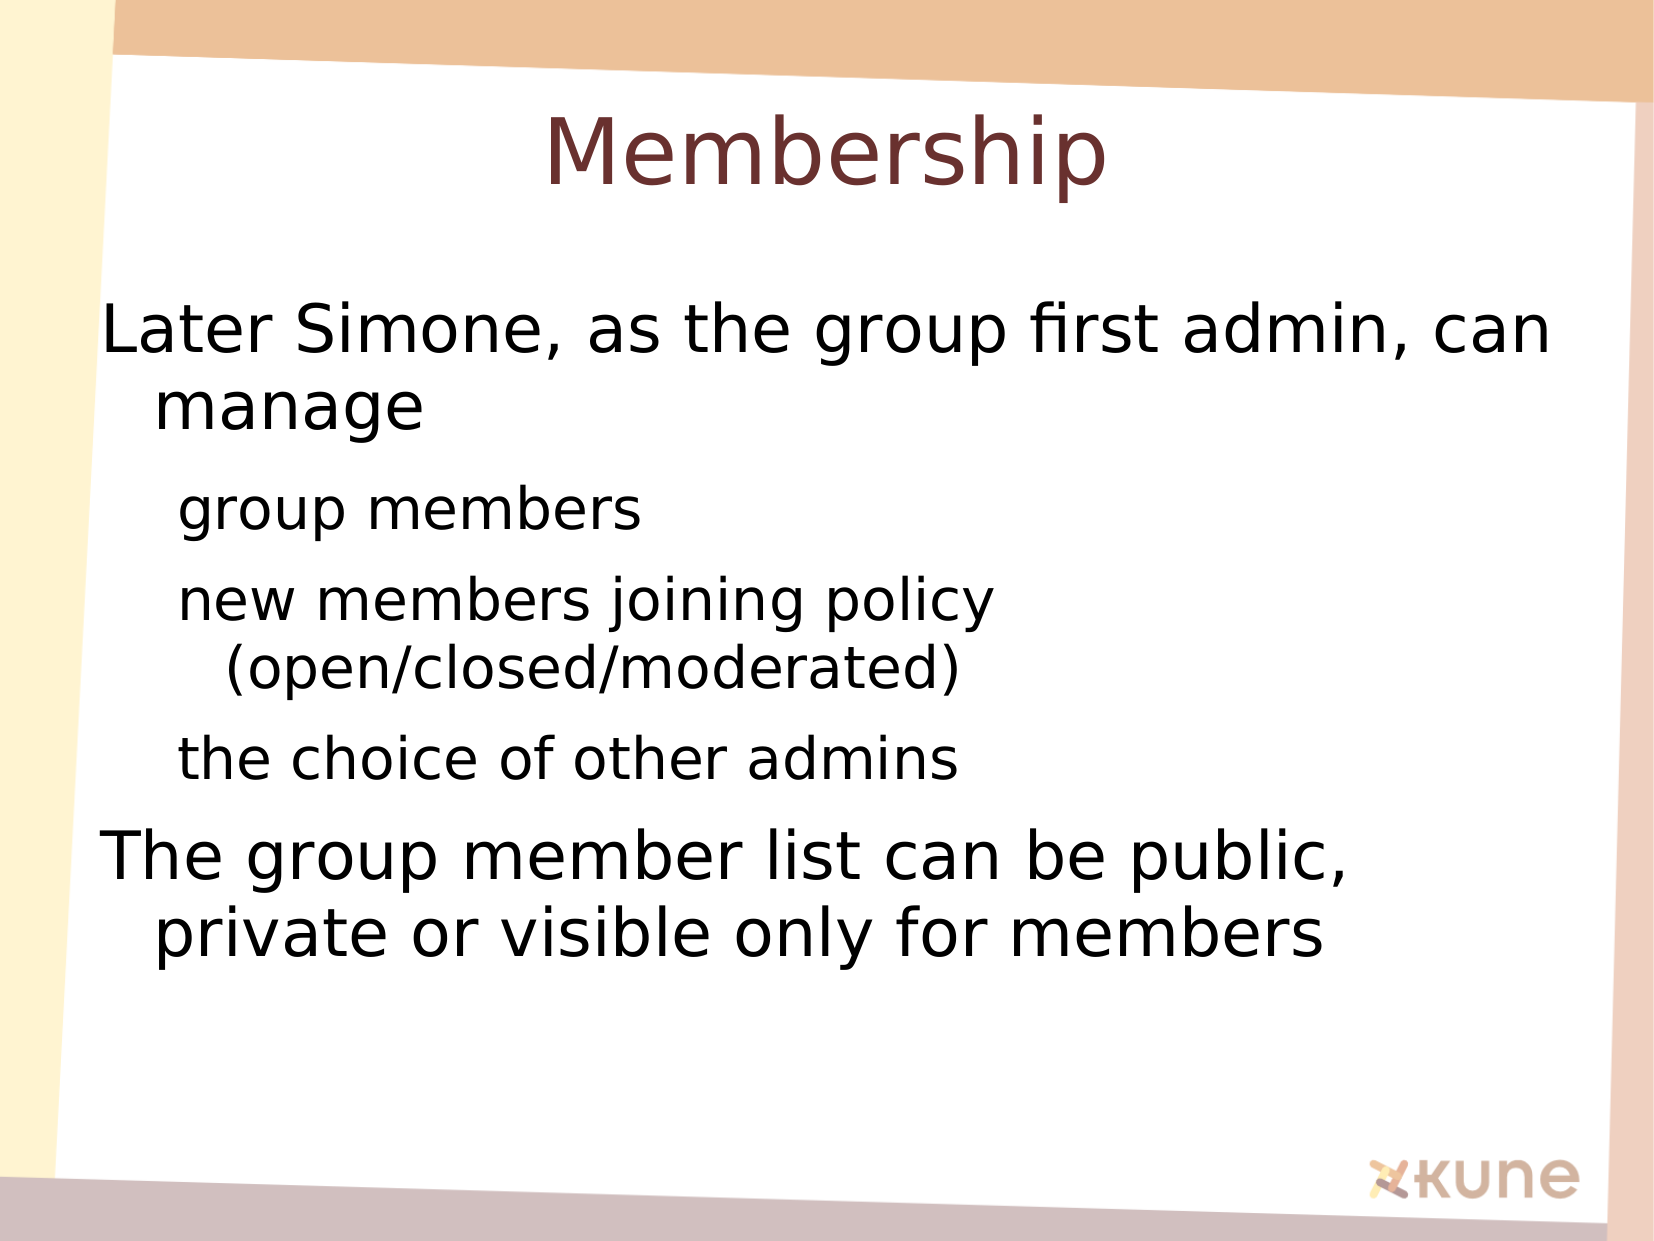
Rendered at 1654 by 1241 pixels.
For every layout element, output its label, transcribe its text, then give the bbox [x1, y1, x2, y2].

picture [0, 0, 1654, 1241]
list Later Simone, as the group first admin, can manage group members new members joining policy (open/closed/moderated) the choice of other admins The group member list can be public, private or visible only for members [82, 290, 1571, 1094]
title Membership [82, 56, 1571, 250]
